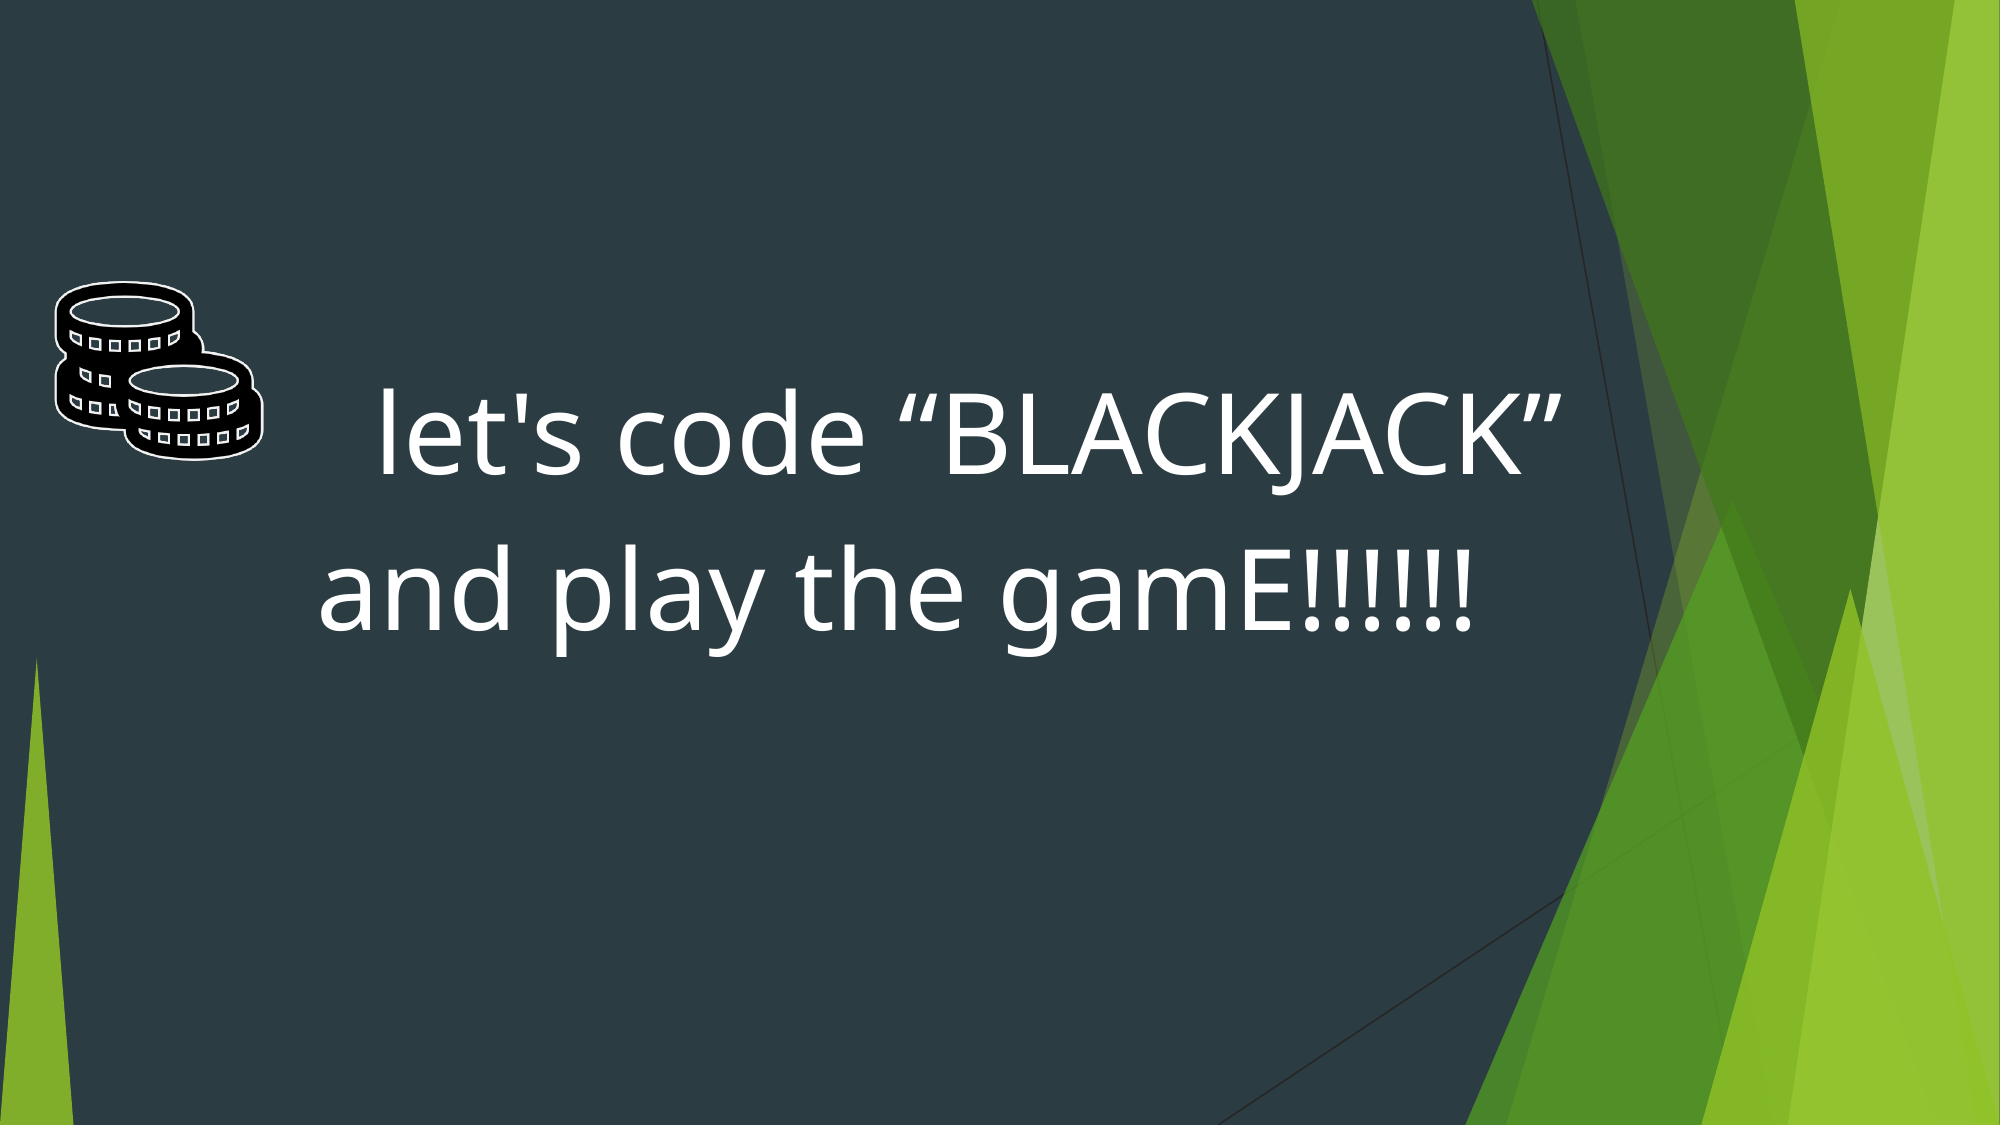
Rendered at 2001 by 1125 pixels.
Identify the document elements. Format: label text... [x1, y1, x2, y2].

list let's code “BLACKJACK” and play the gamE!!!!!! [301, 354, 1927, 992]
picture [36, 252, 272, 489]
